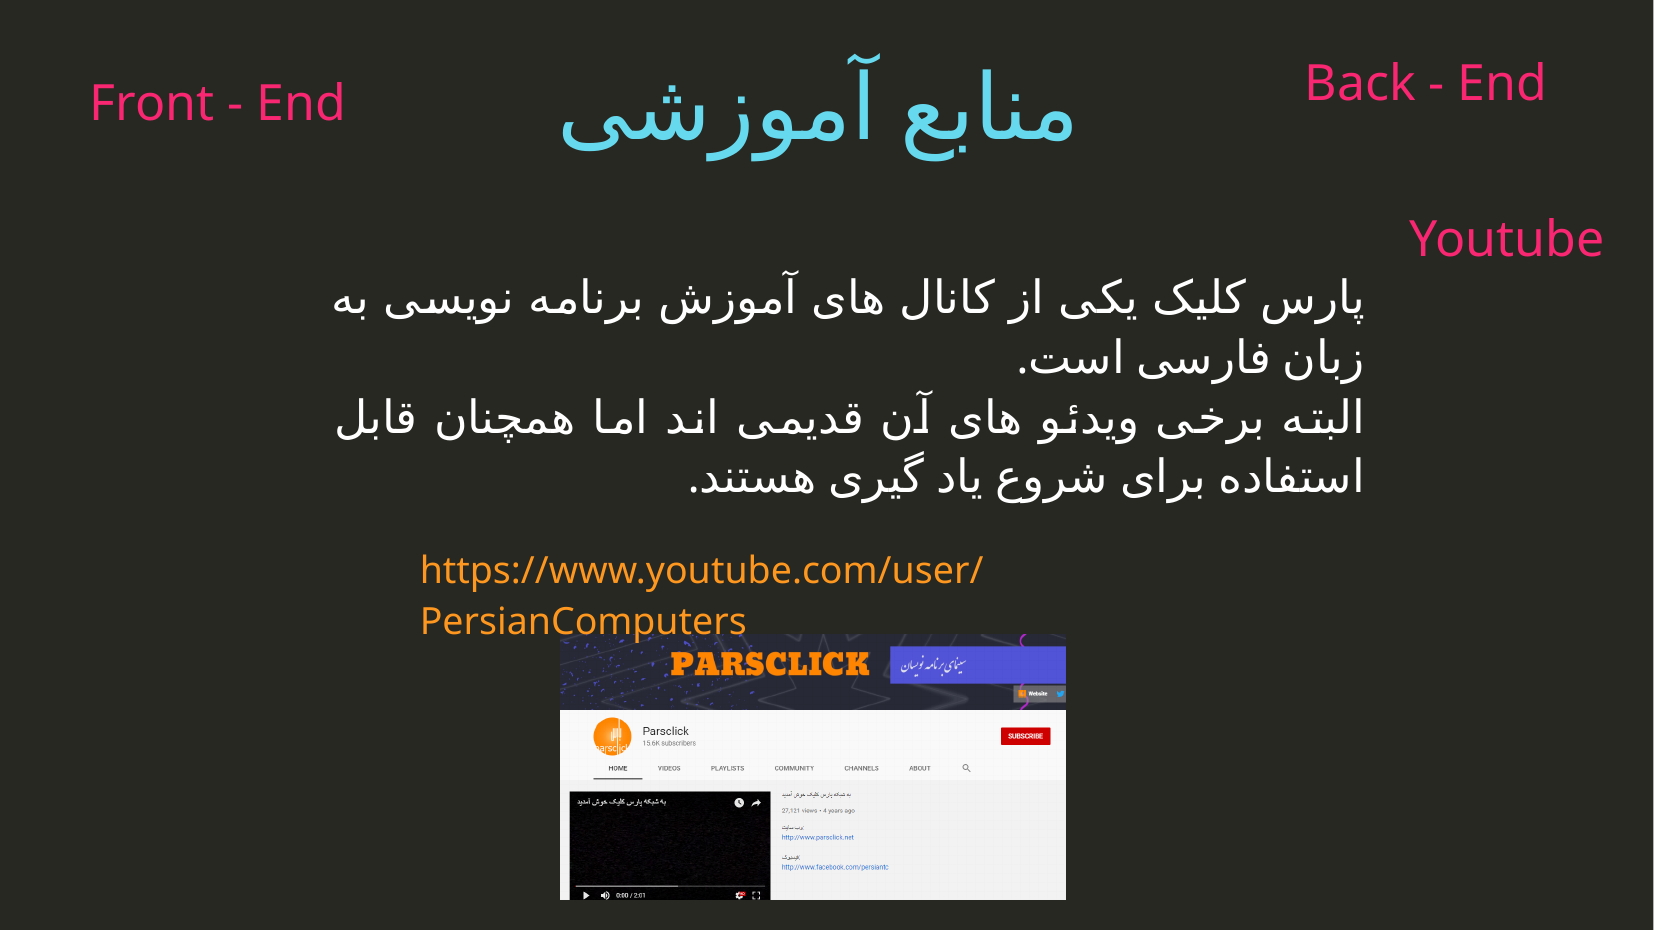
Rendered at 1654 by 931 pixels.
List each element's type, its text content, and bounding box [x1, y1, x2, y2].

text_box https://www.youtube.com/user/PersianComputers [405, 543, 1291, 631]
title منابع آموزشی [75, 39, 1564, 196]
text_box پارس کلیک یکی از کانال های آموزش برنامه نویسی به زبان فارسی است. البته برخی ویدئو های آن قدیمی اند اما همچنان قابل استفاده برای شروع یاد گیری هستند. [315, 241, 1381, 543]
text_box Back - End [1290, 39, 1621, 160]
text_box Youtube [1395, 195, 1621, 286]
picture [560, 634, 1066, 901]
